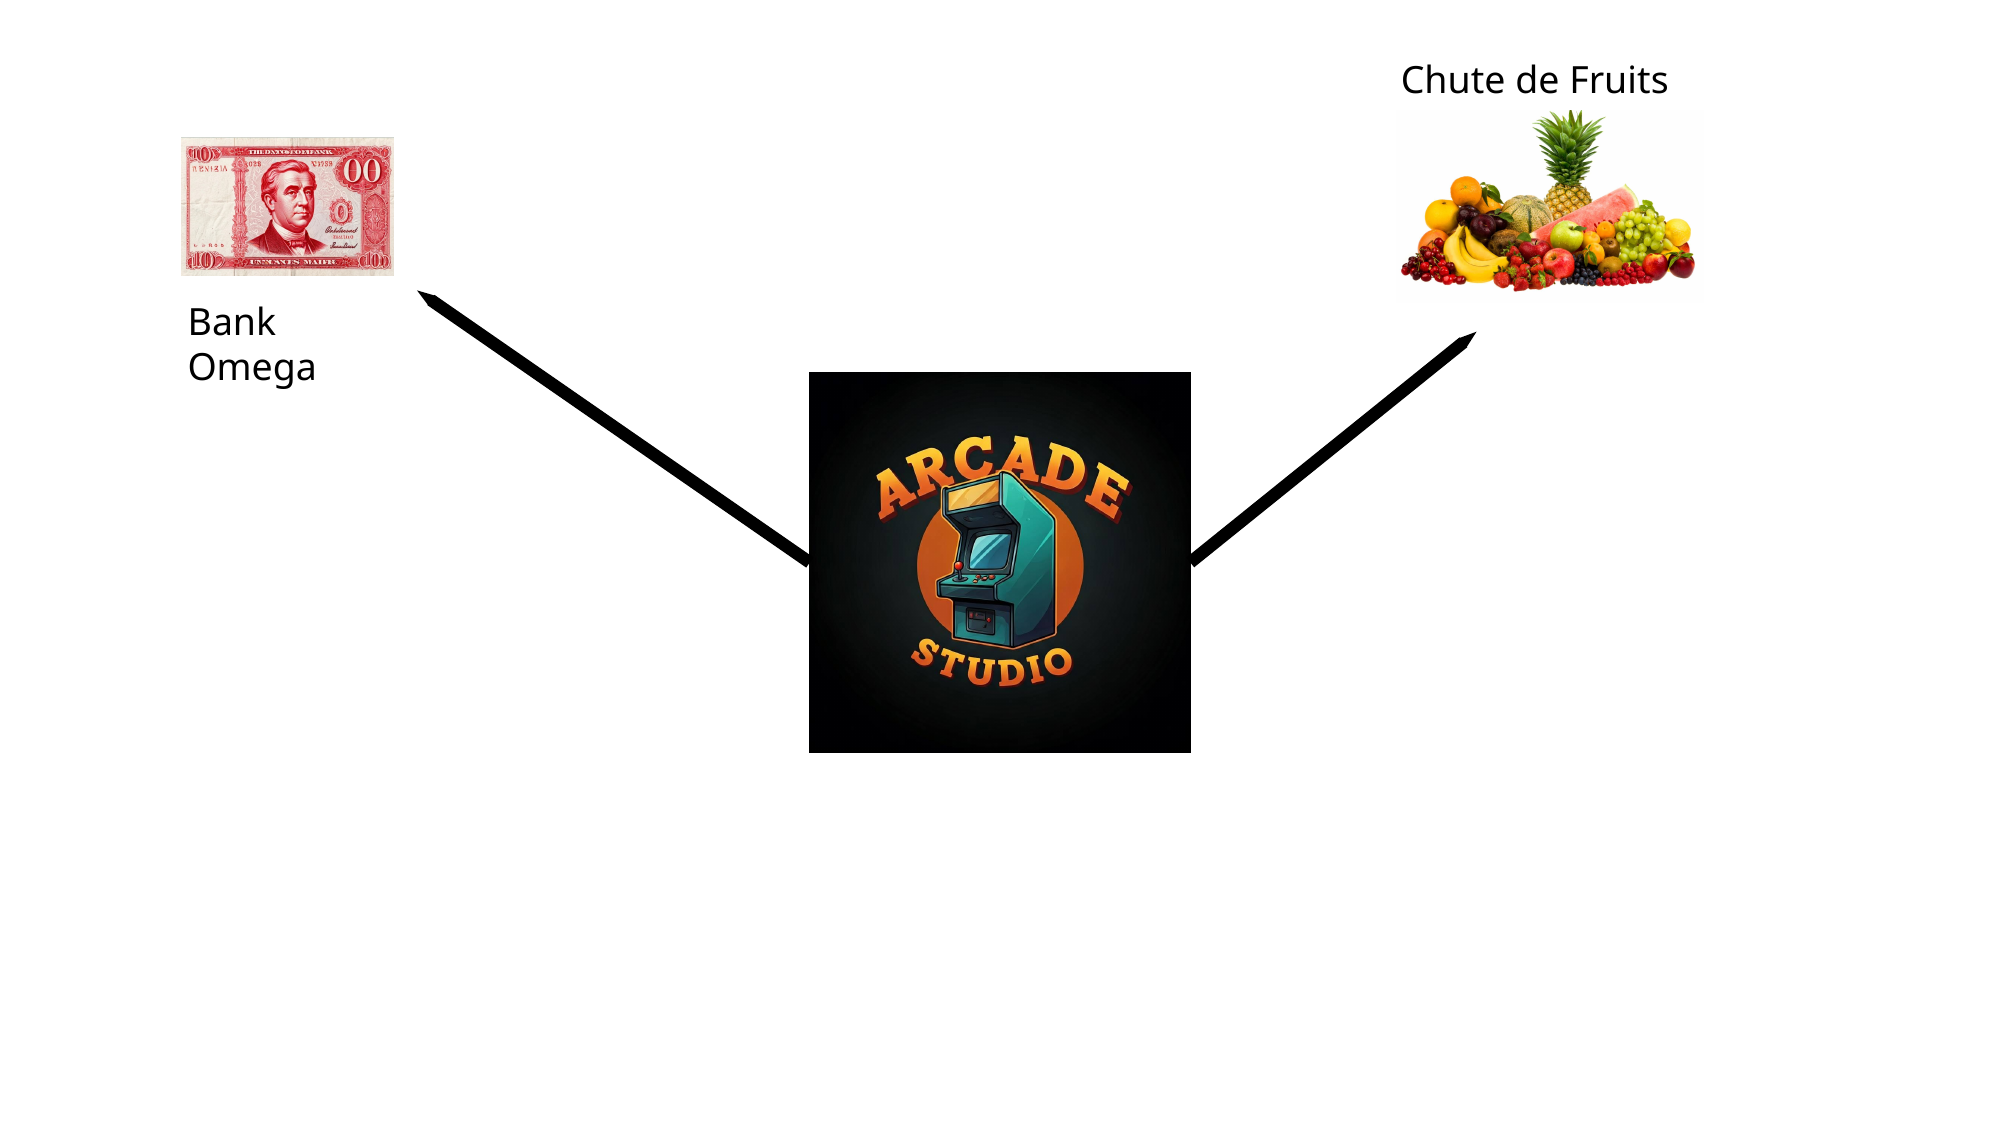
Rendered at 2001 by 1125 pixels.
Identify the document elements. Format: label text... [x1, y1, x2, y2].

picture [181, 137, 394, 276]
picture [809, 372, 1191, 753]
text_box Bank Omega [172, 290, 417, 351]
picture [1396, 110, 1704, 303]
text_box Chute de Fruits [1385, 48, 1721, 109]
